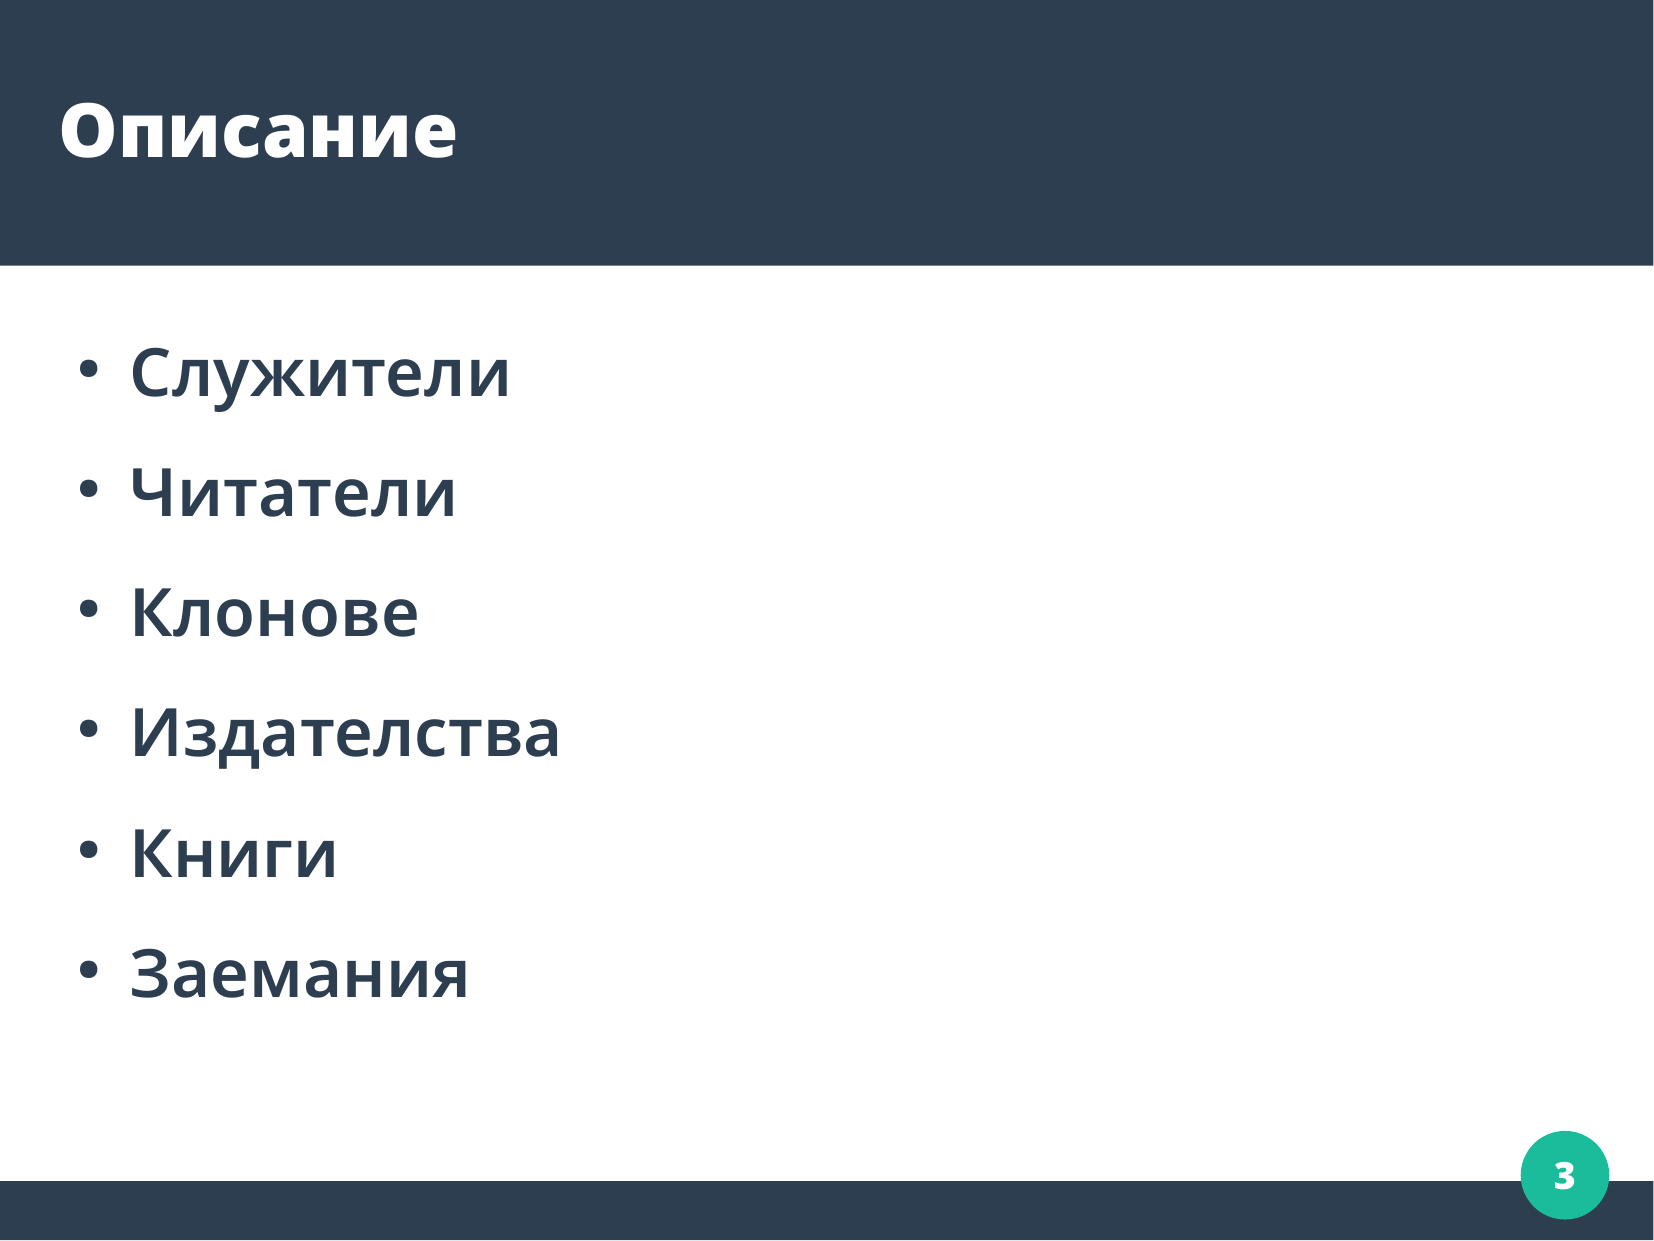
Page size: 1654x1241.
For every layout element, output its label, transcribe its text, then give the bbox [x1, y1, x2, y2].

title Описание [59, 49, 1595, 207]
list Служители Читатели Клонове Издателства Книги Заемания [59, 324, 1595, 1152]
